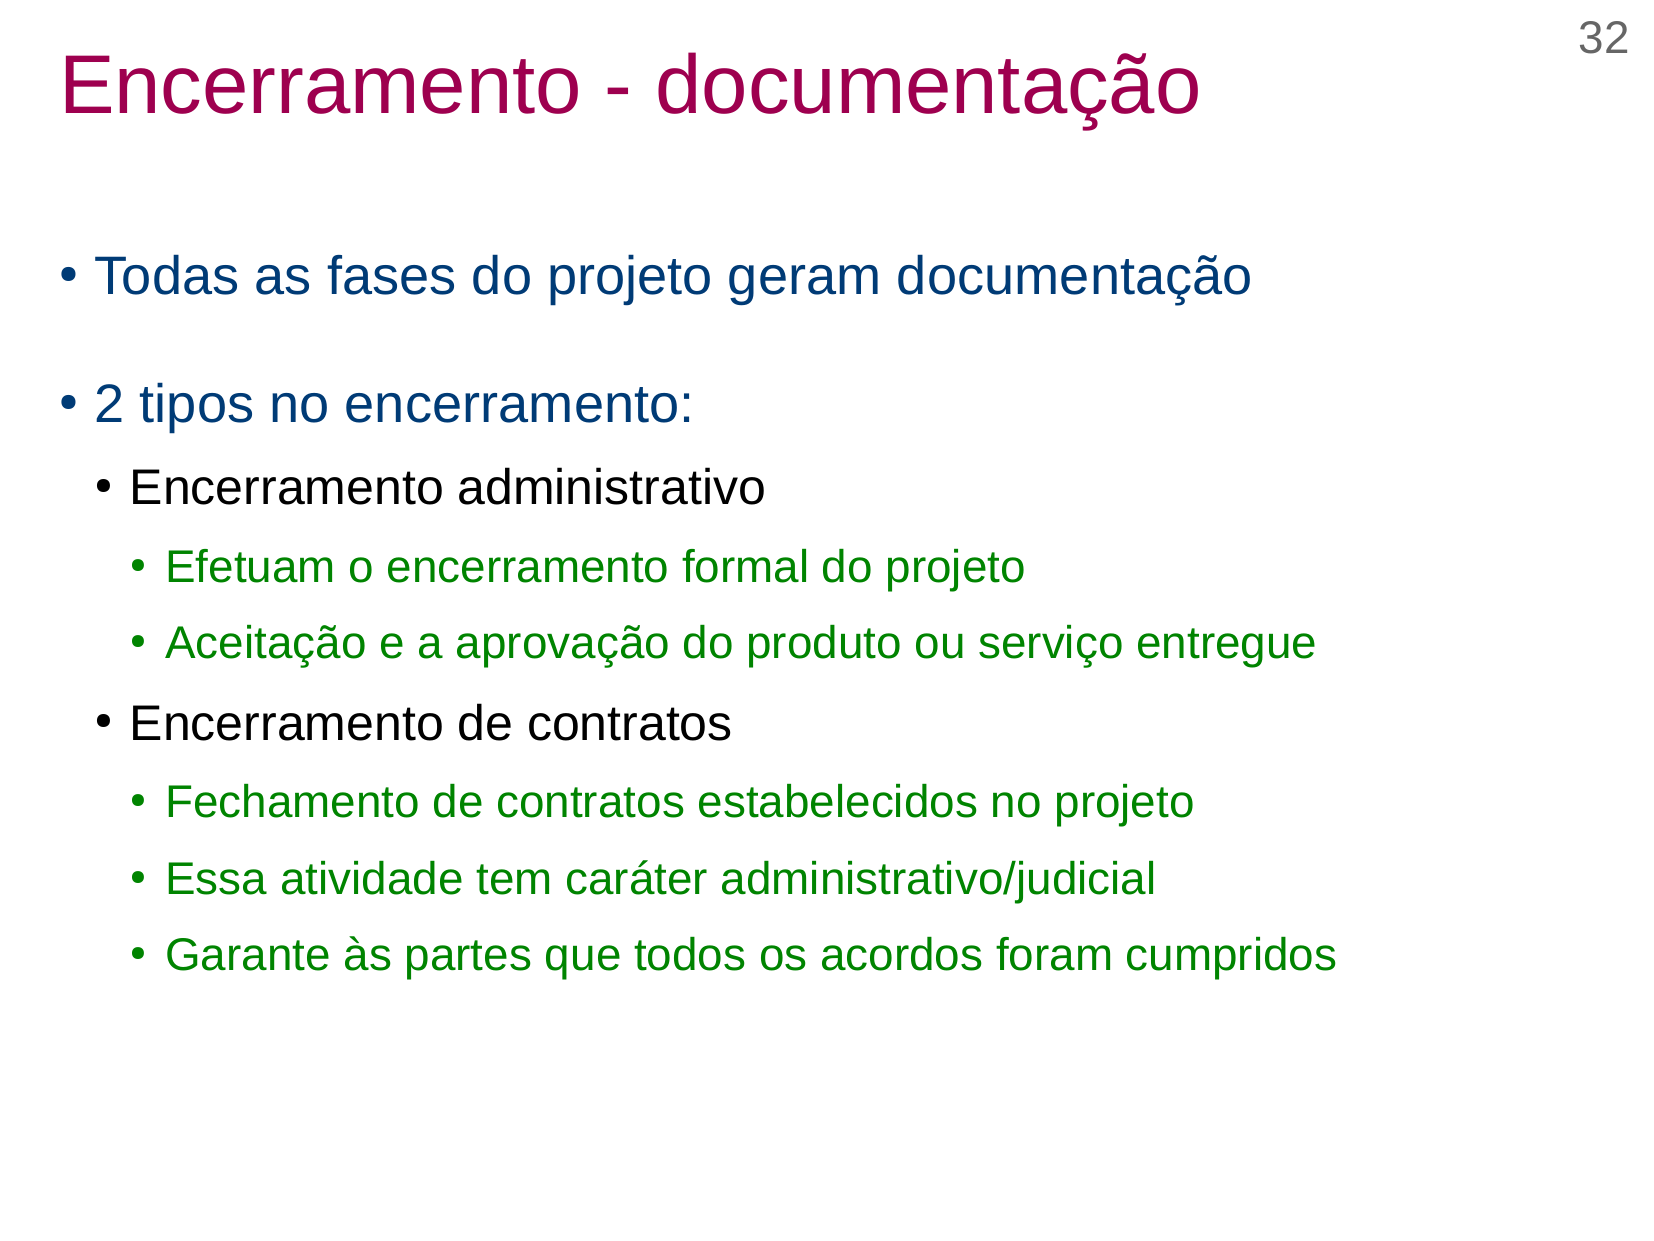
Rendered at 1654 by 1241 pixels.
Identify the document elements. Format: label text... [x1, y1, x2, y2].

list Todas as fases do projeto geram documentação 2 tipos no encerramento: Encerramento administrativo Efetuam o encerramento formal do projeto Aceitação e a aprovação do produto ou serviço entregue Encerramento de contratos Fechamento de contratos estabelecidos no projeto Essa atividade tem caráter administrativo/judicial Garante às partes que todos os acordos foram cumpridos [59, 236, 1595, 1211]
title Encerramento - documentação [59, 29, 1595, 148]
